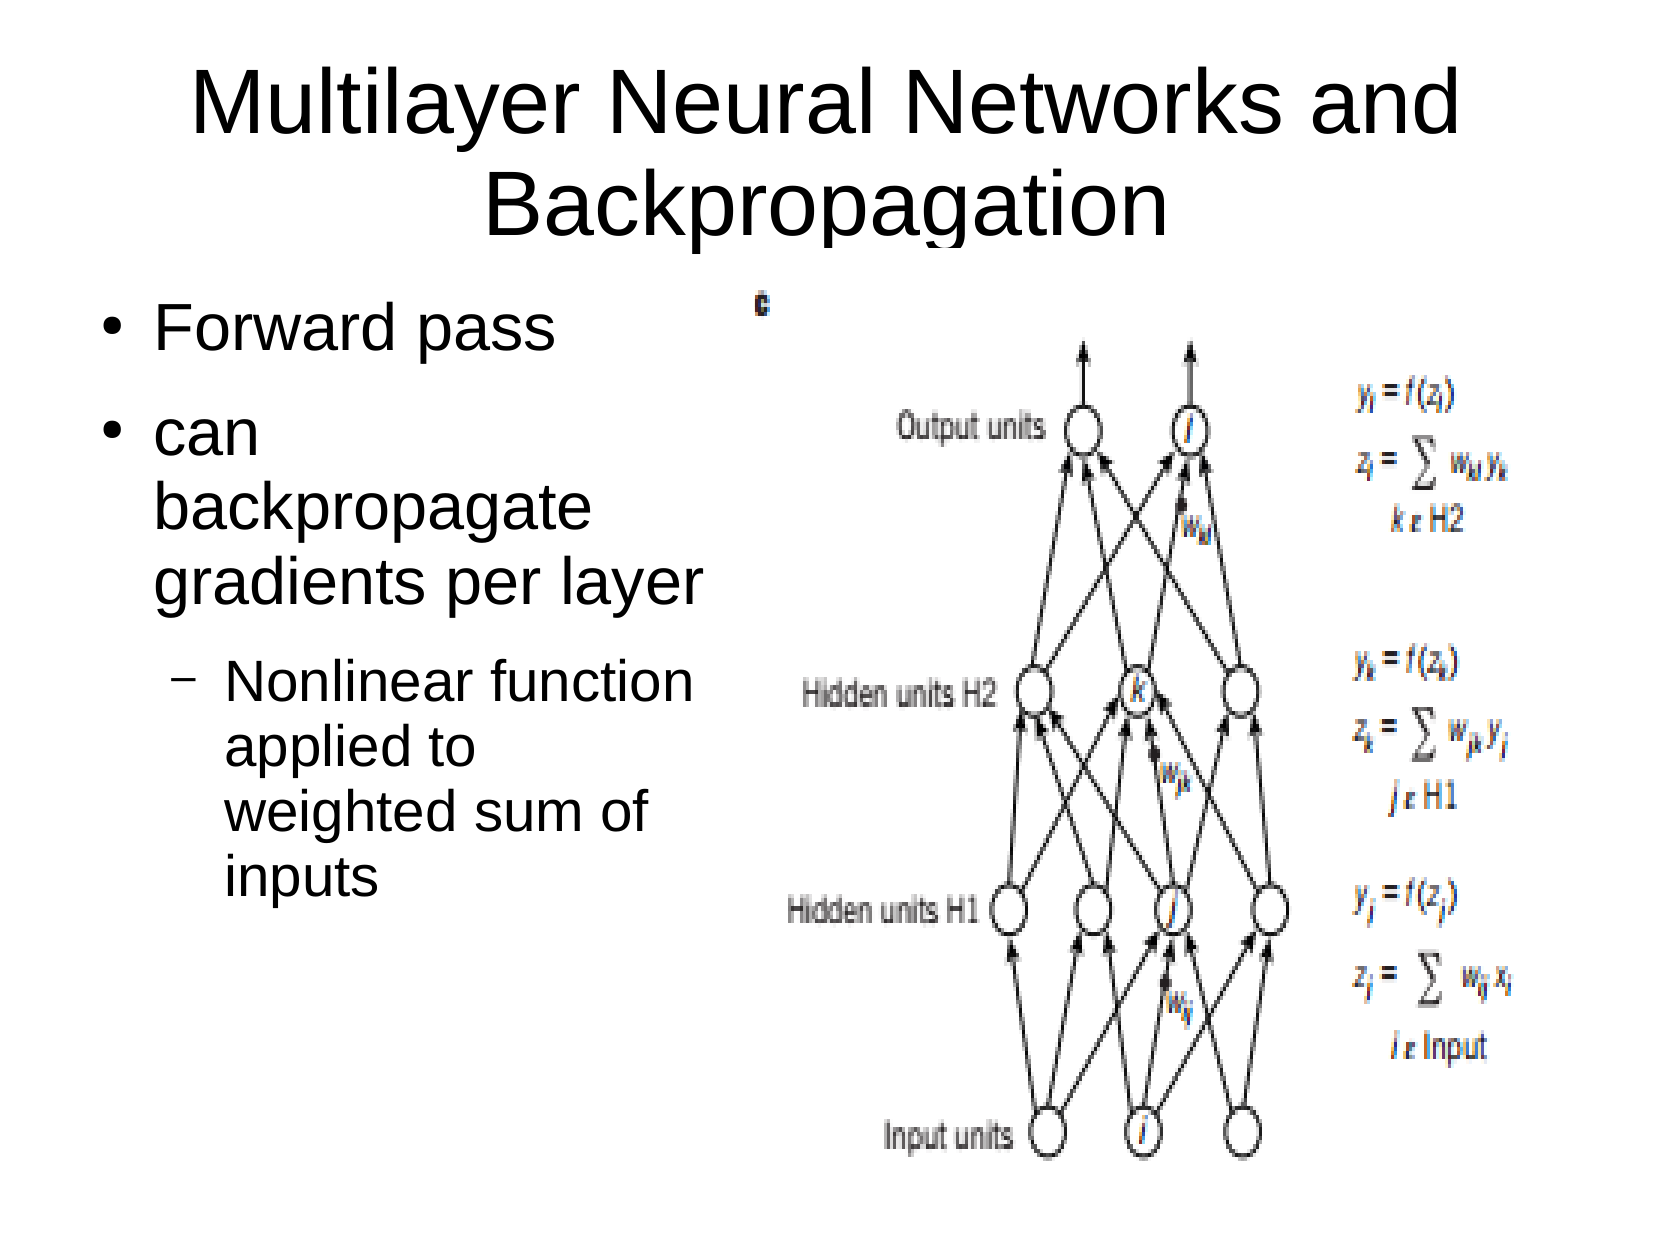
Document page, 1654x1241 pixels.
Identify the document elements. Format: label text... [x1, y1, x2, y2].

picture [754, 248, 1621, 1201]
list Forward pass can backpropagate gradients per layer Nonlinear function applied to weighted sum of inputs [82, 290, 721, 1126]
title Multilayer Neural Networks and Backpropagation [82, 49, 1571, 257]
